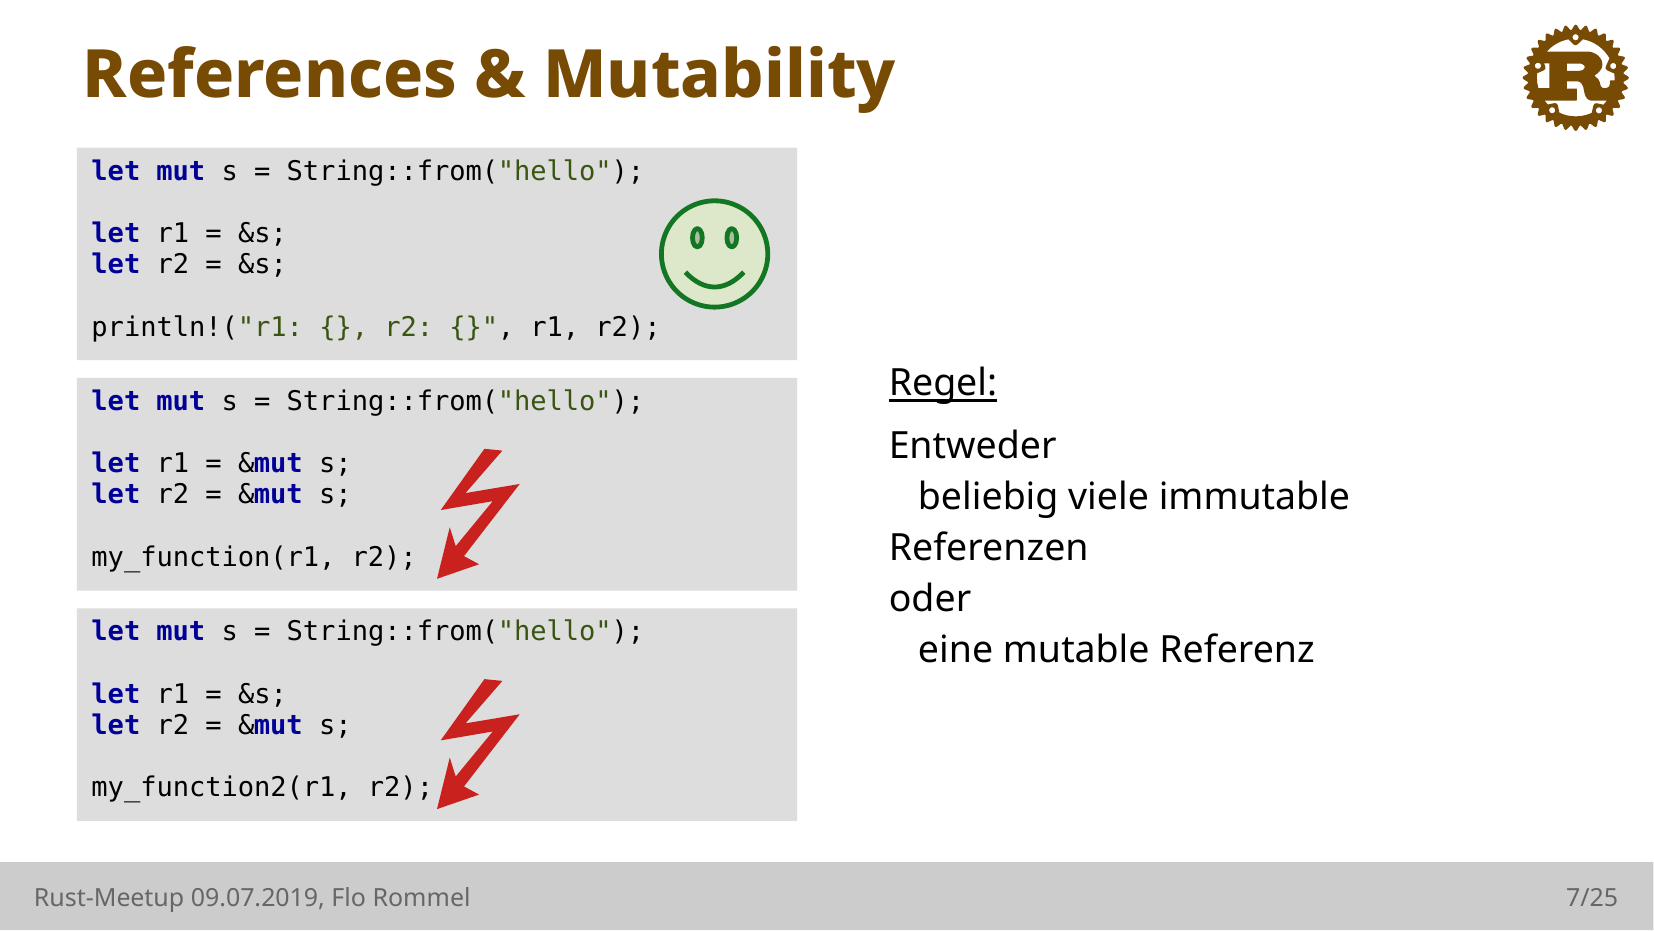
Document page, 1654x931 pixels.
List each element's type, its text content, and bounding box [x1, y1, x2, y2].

text_box [661, 200, 768, 308]
text_box [437, 448, 520, 579]
title References & Mutability [82, 25, 1512, 119]
text_box let mut s = String::from("hello"); let r1 = &mut s; let r2 = &mut s; my_function(r1, r2); [76, 377, 798, 591]
text_box let mut s = String::from("hello"); let r1 = &s; let r2 = &s; println!("r1: {}, r2: {}", r1, r2); [76, 147, 798, 361]
text_box Regel: Entweder beliebig viele immutable Referenzen oder eine mutable Referenz [874, 348, 1571, 646]
text_box let mut s = String::from("hello"); let r1 = &s; let r2 = &mut s; my_function2(r1, r2); [76, 608, 798, 821]
text_box [437, 679, 520, 810]
